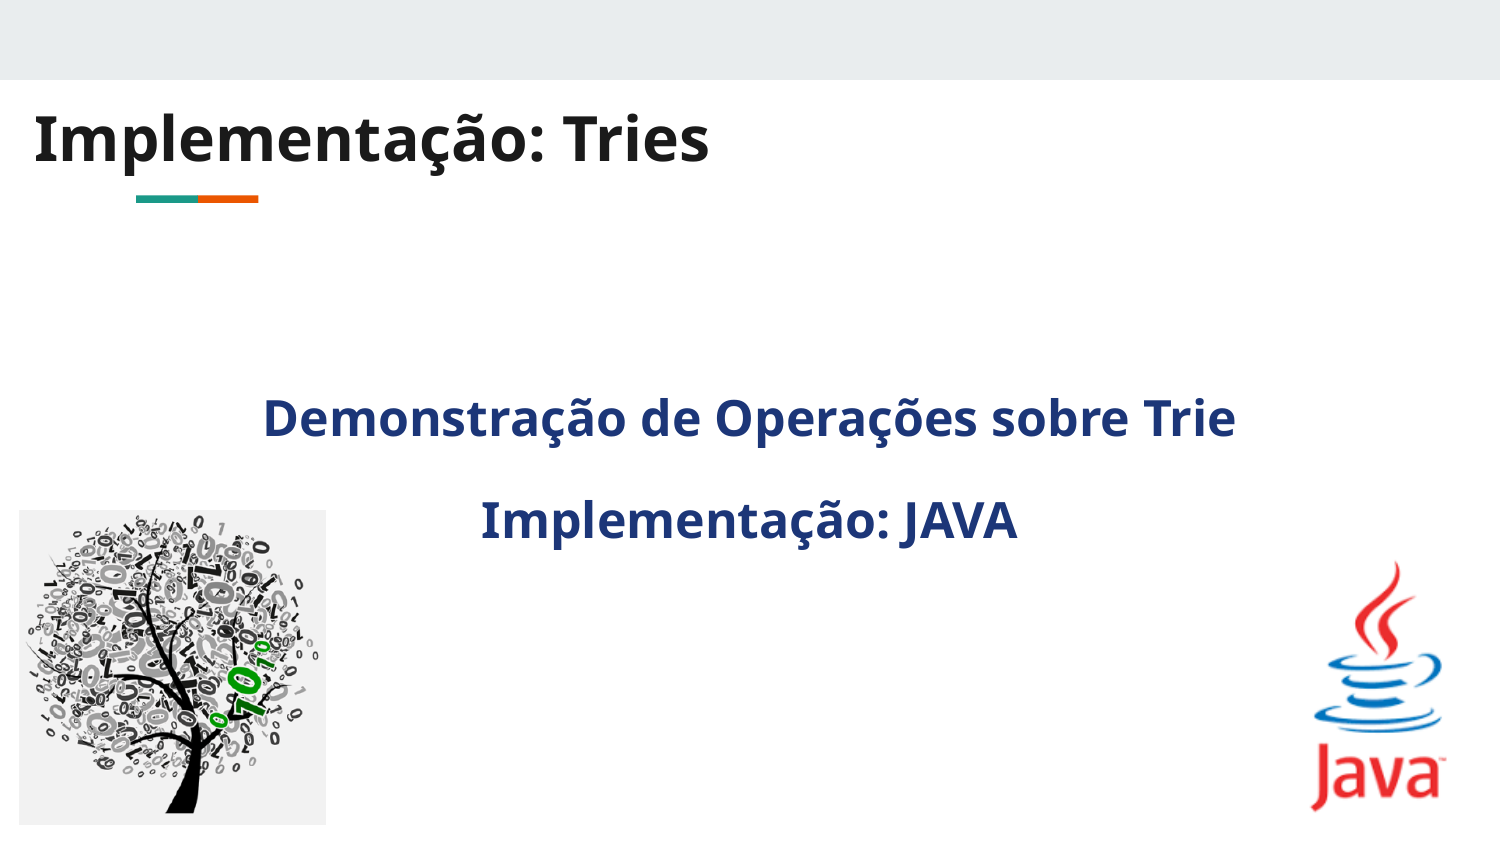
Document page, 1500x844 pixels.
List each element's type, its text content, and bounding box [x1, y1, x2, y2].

picture [1263, 543, 1486, 835]
list Demonstração de Operações sobre Trie Implementação: JAVA [119, 362, 1381, 581]
picture [19, 510, 326, 825]
title Implementação: Tries [19, 83, 1281, 172]
